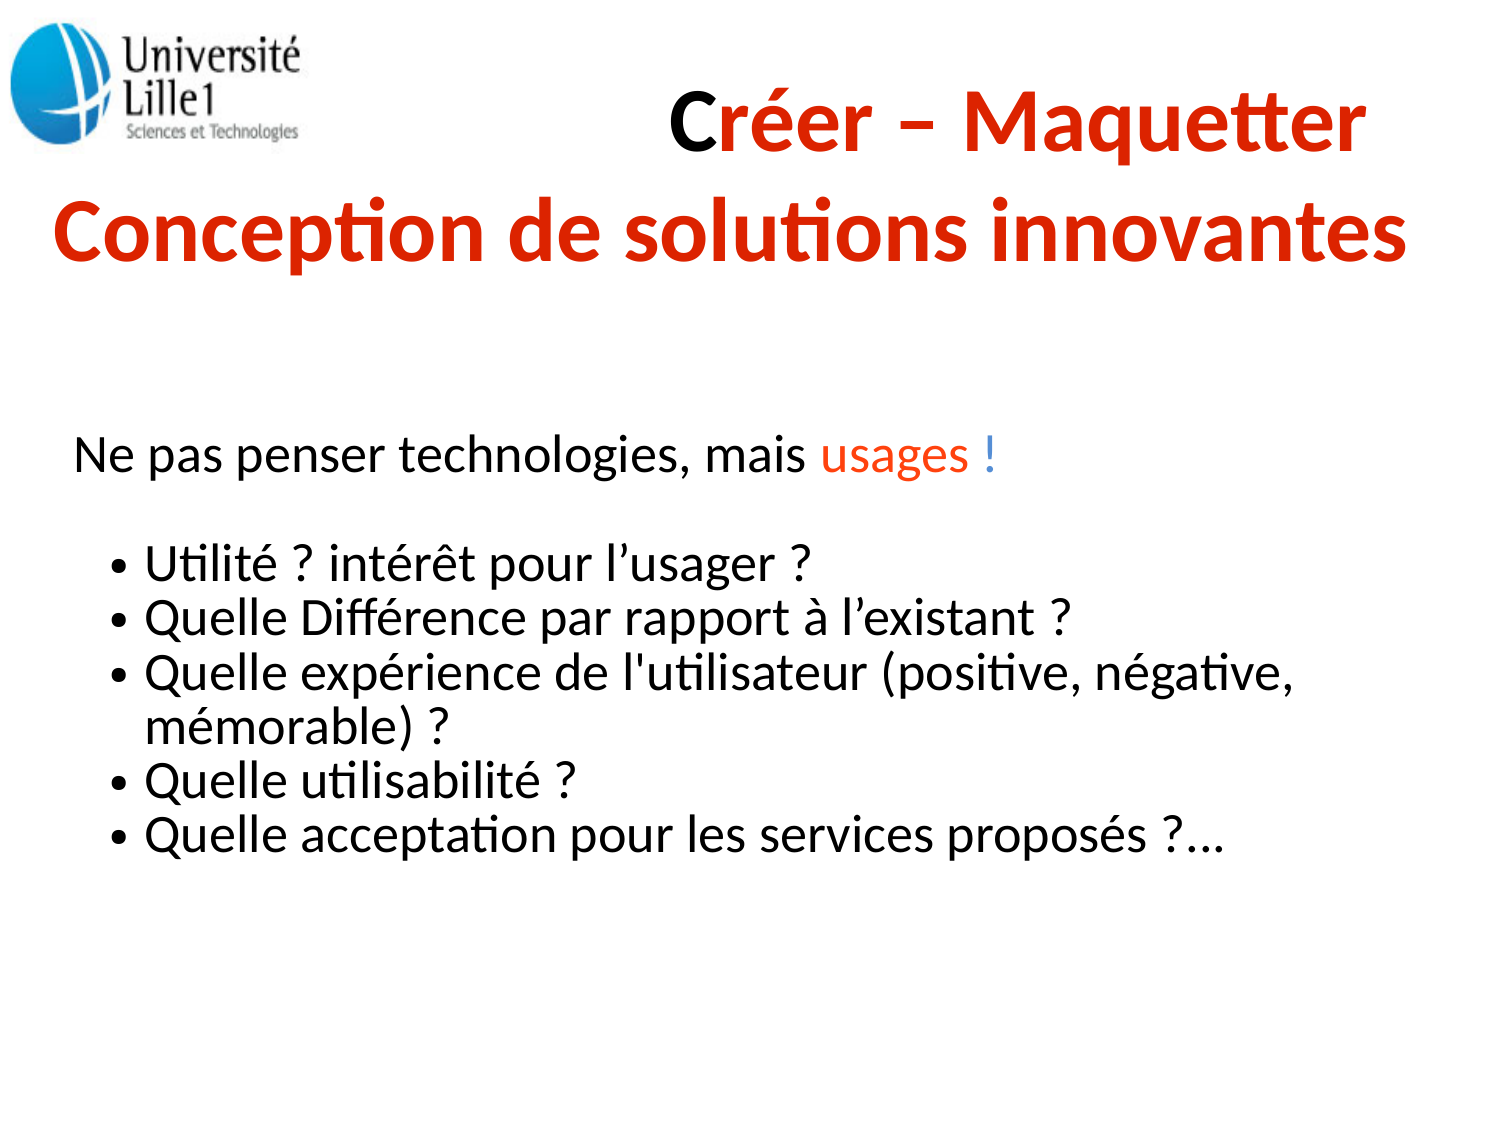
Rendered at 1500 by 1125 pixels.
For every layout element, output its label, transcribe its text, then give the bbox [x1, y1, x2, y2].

picture [0, 3, 331, 154]
text_box Créer – Maquetter Conception de solutions innovantes [0, 45, 1425, 296]
text_box Ne pas penser technologies, mais usages ! Utilité ? intérêt pour l’usager ? Quelle Différence par rapport à l’existant ? Quelle expérience de l'utilisateur (positive, négative, mémorable) ? Quelle utilisabilité ? Quelle acceptation pour les services proposés ?... [23, 424, 1453, 1075]
